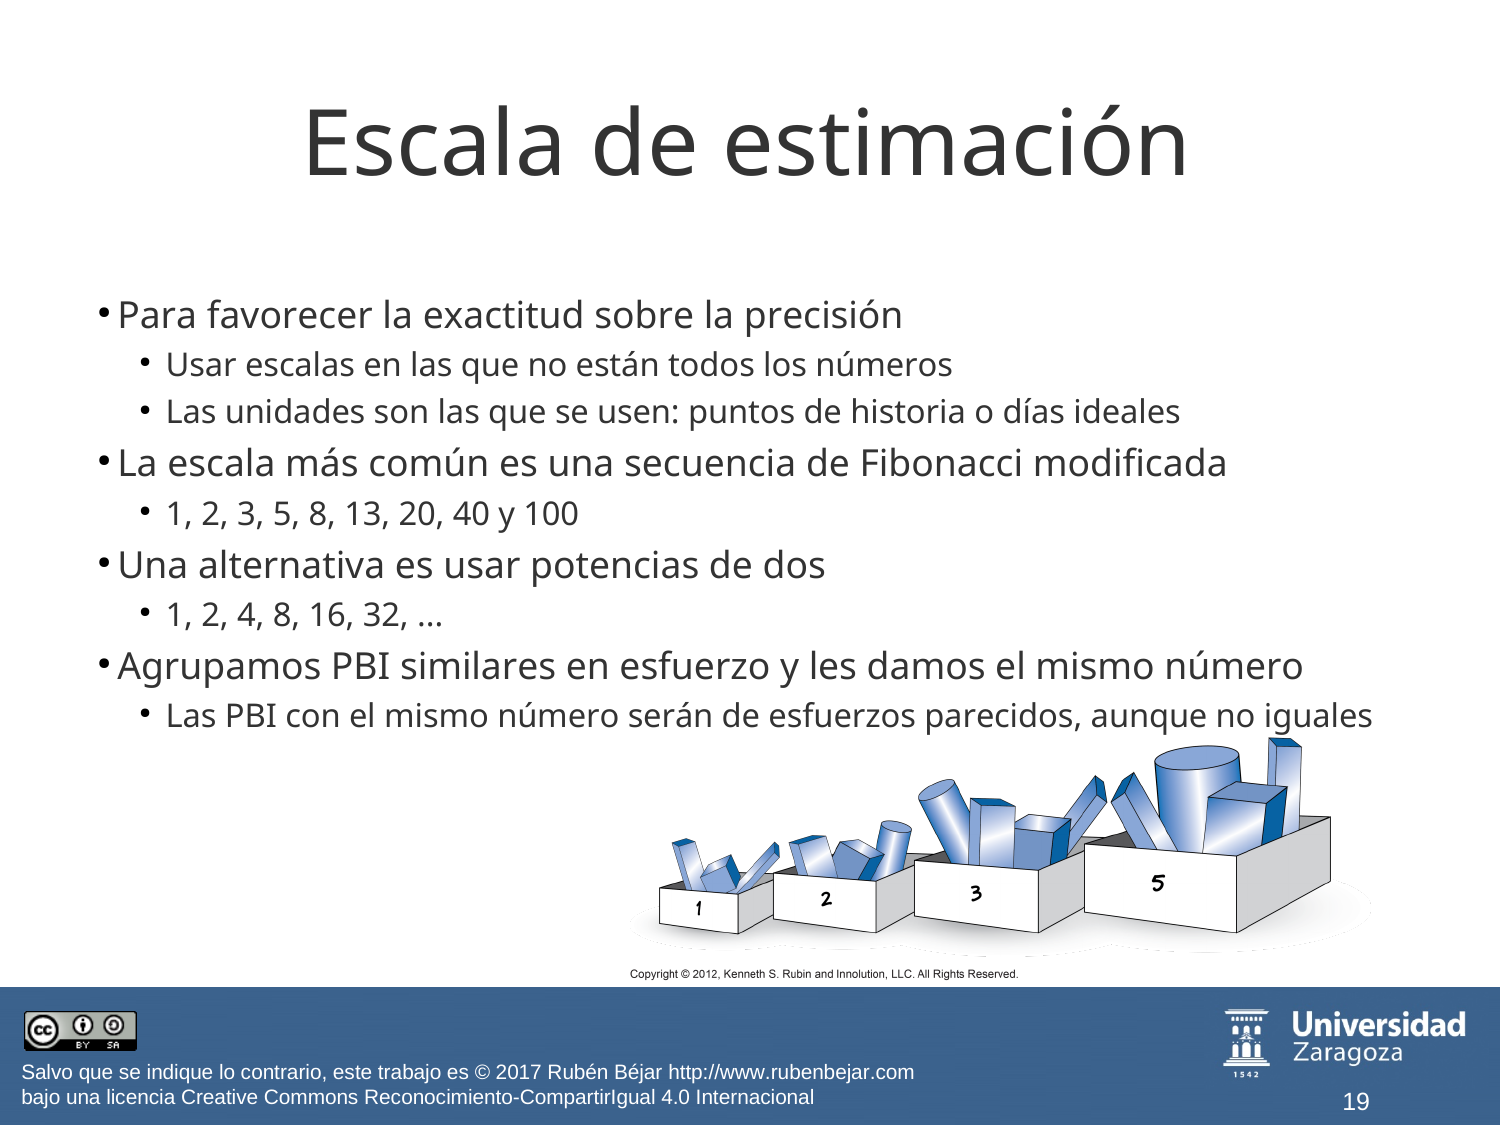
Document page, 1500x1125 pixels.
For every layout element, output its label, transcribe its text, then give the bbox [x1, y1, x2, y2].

picture [630, 737, 1371, 981]
list Para favorecer la exactitud sobre la precisión Usar escalas en las que no están todos los números Las unidades son las que se usen: puntos de historia o días ideales La escala más común es una secuencia de Fibonacci modificada 1, 2, 3, 5, 8, 13, 20, 40 y 100 Una alternativa es usar potencias de dos 1, 2, 4, 8, 16, 32, ... Agrupamos PBI similares en esfuerzo y les damos el mismo número Las PBI con el mismo número serán de esfuerzos parecidos, aunque no iguales [82, 283, 1418, 768]
picture [0, 987, 1500, 1125]
title Escala de estimación [74, 21, 1420, 257]
